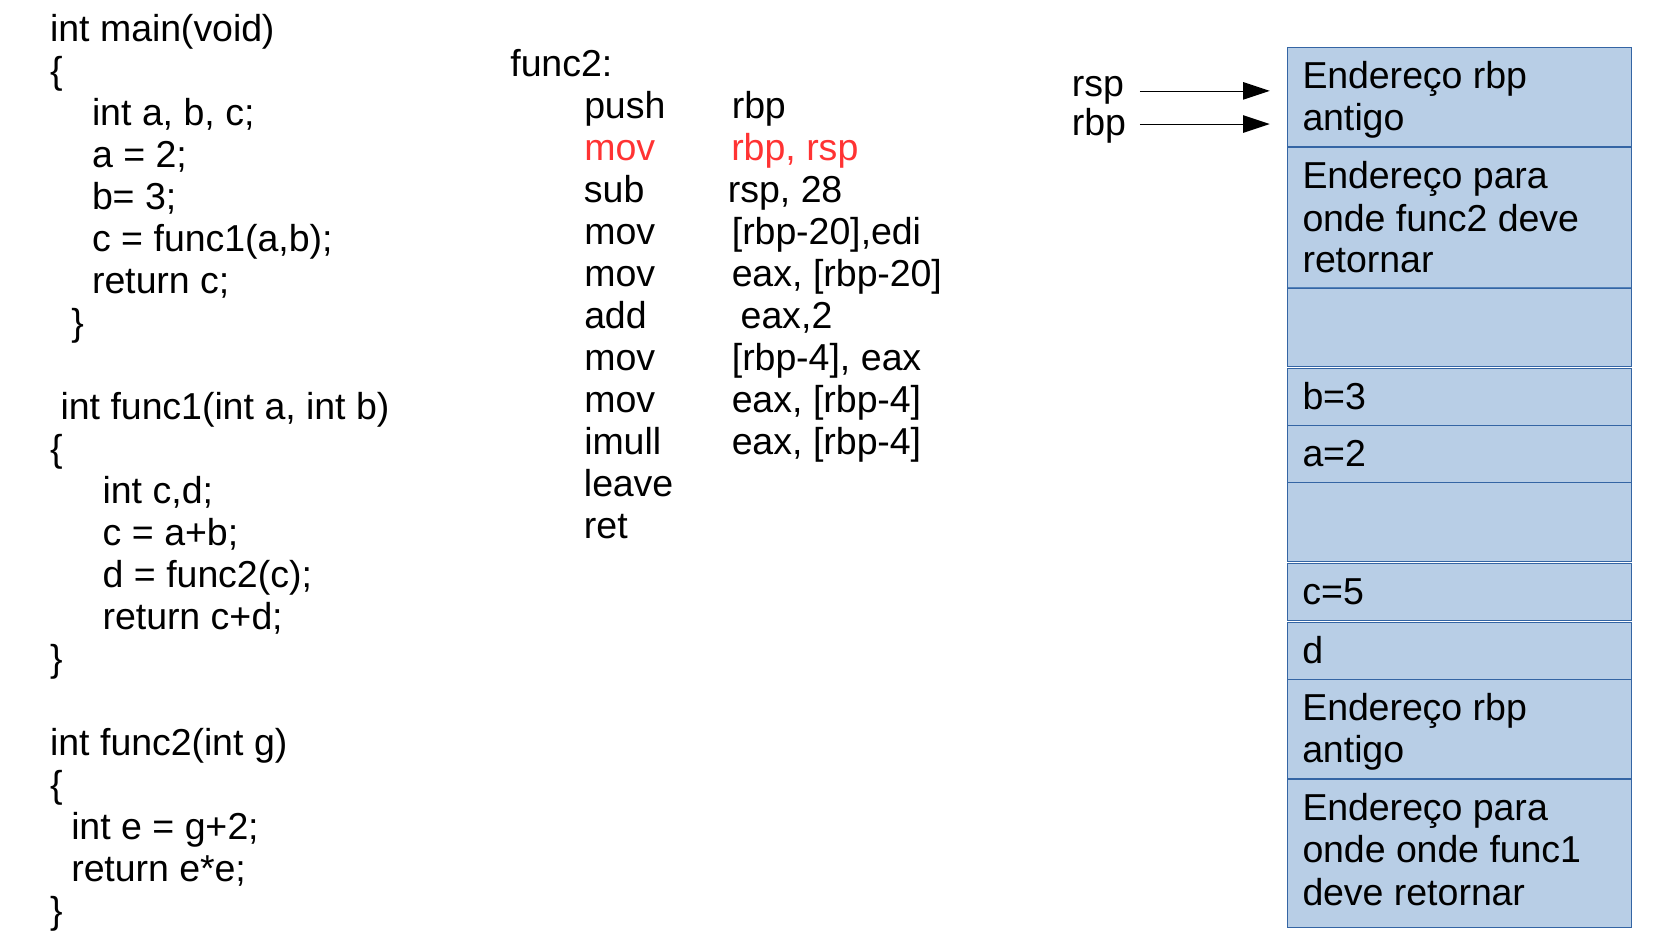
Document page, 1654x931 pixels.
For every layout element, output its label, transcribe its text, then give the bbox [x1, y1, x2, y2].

text_box Endereço rbp antigo [1287, 680, 1632, 779]
text_box Endereço rbp antigo [1287, 47, 1632, 147]
text_box Endereço para onde func2 deve retornar [1287, 147, 1632, 289]
text_box d [1287, 622, 1632, 680]
text_box rbp [1057, 93, 1141, 151]
text_box func2: push rbp mov rbp, rsp sub rsp, 28 mov [rbp-20],edi mov eax, [rbp-20] add eax,2 mov [rbp-4], eax mov eax, [rbp-4] imull eax, [rbp-4] leave ret [495, 35, 1028, 807]
text_box rsp [1057, 55, 1139, 113]
text_box c=5 [1287, 563, 1632, 621]
text_box [1287, 483, 1632, 562]
text_box b=3 [1287, 368, 1632, 426]
text_box Endereço para onde onde func1 deve retornar [1287, 779, 1632, 928]
text_box [1287, 289, 1632, 367]
text_box int main(void) { int a, b, c; a = 2; b= 3; c = func1(a,b); return c; } int func1(int a, int b) { int c,d; c = a+b; d = func2(c); return c+d; } int func2(int g) { int e = g+2; return e*e; } [35, 0, 449, 931]
text_box a=2 [1287, 426, 1632, 483]
